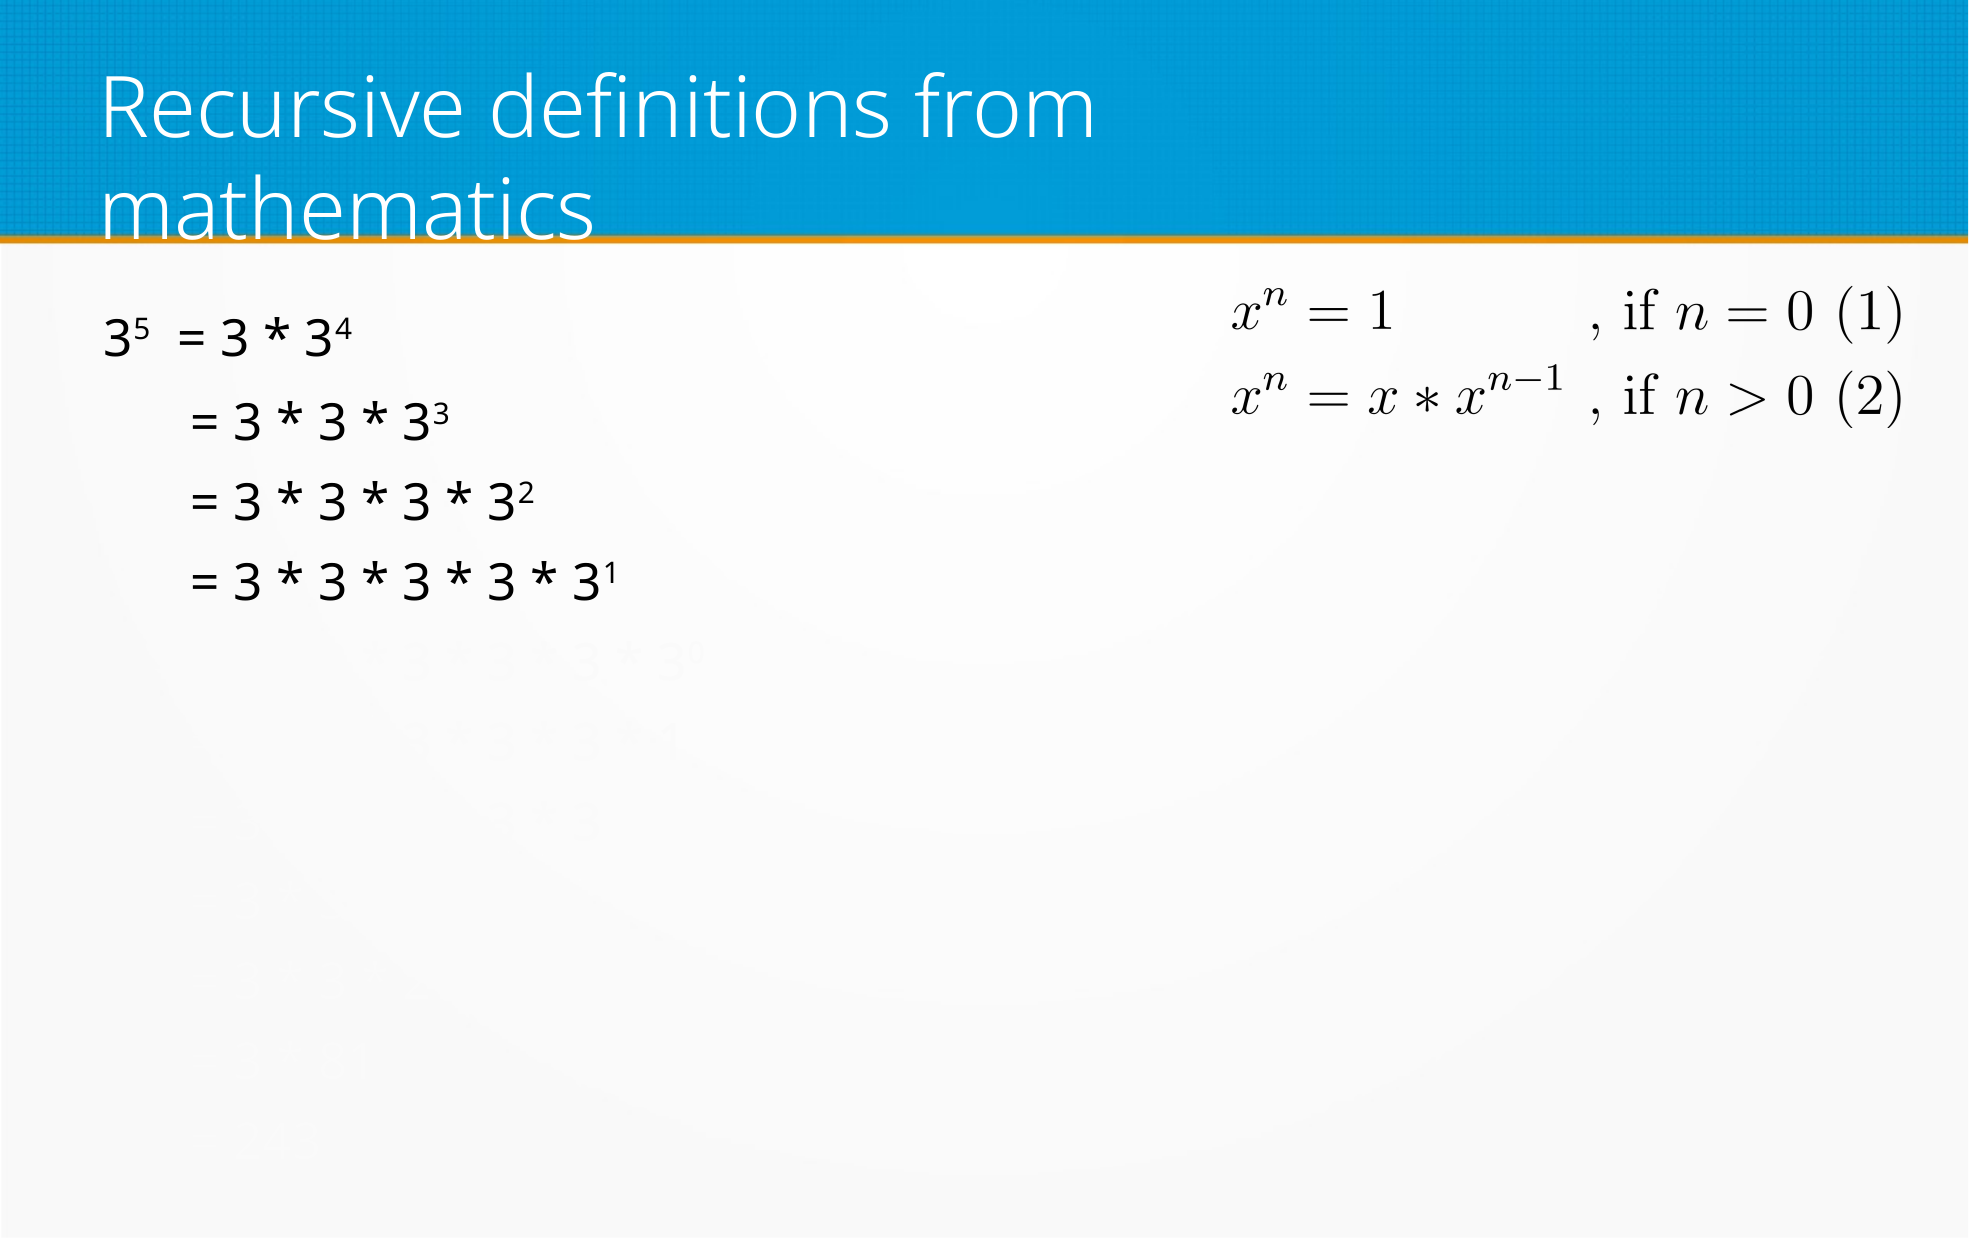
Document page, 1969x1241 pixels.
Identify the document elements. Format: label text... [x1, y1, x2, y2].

picture [0, 233, 1969, 1241]
list 35 = 3 * 34 = 3 * 3 * 33 = 3 * 3 * 3 * 32 = 3 * 3 * 3 * 3 * 31 = 3 * 3 * 3 * 3 * 3 * 30 = 3 * 3 * 3 * 3 * 3 * 1 = 3 * 3 * 3 * 3 * 3 = 3 * 3 * 3 * 9 = 3 * 3 * 27 = 3 * 81 = 243 [90, 305, 1862, 1171]
title Recursive definitions from mathematics [98, 49, 1870, 257]
